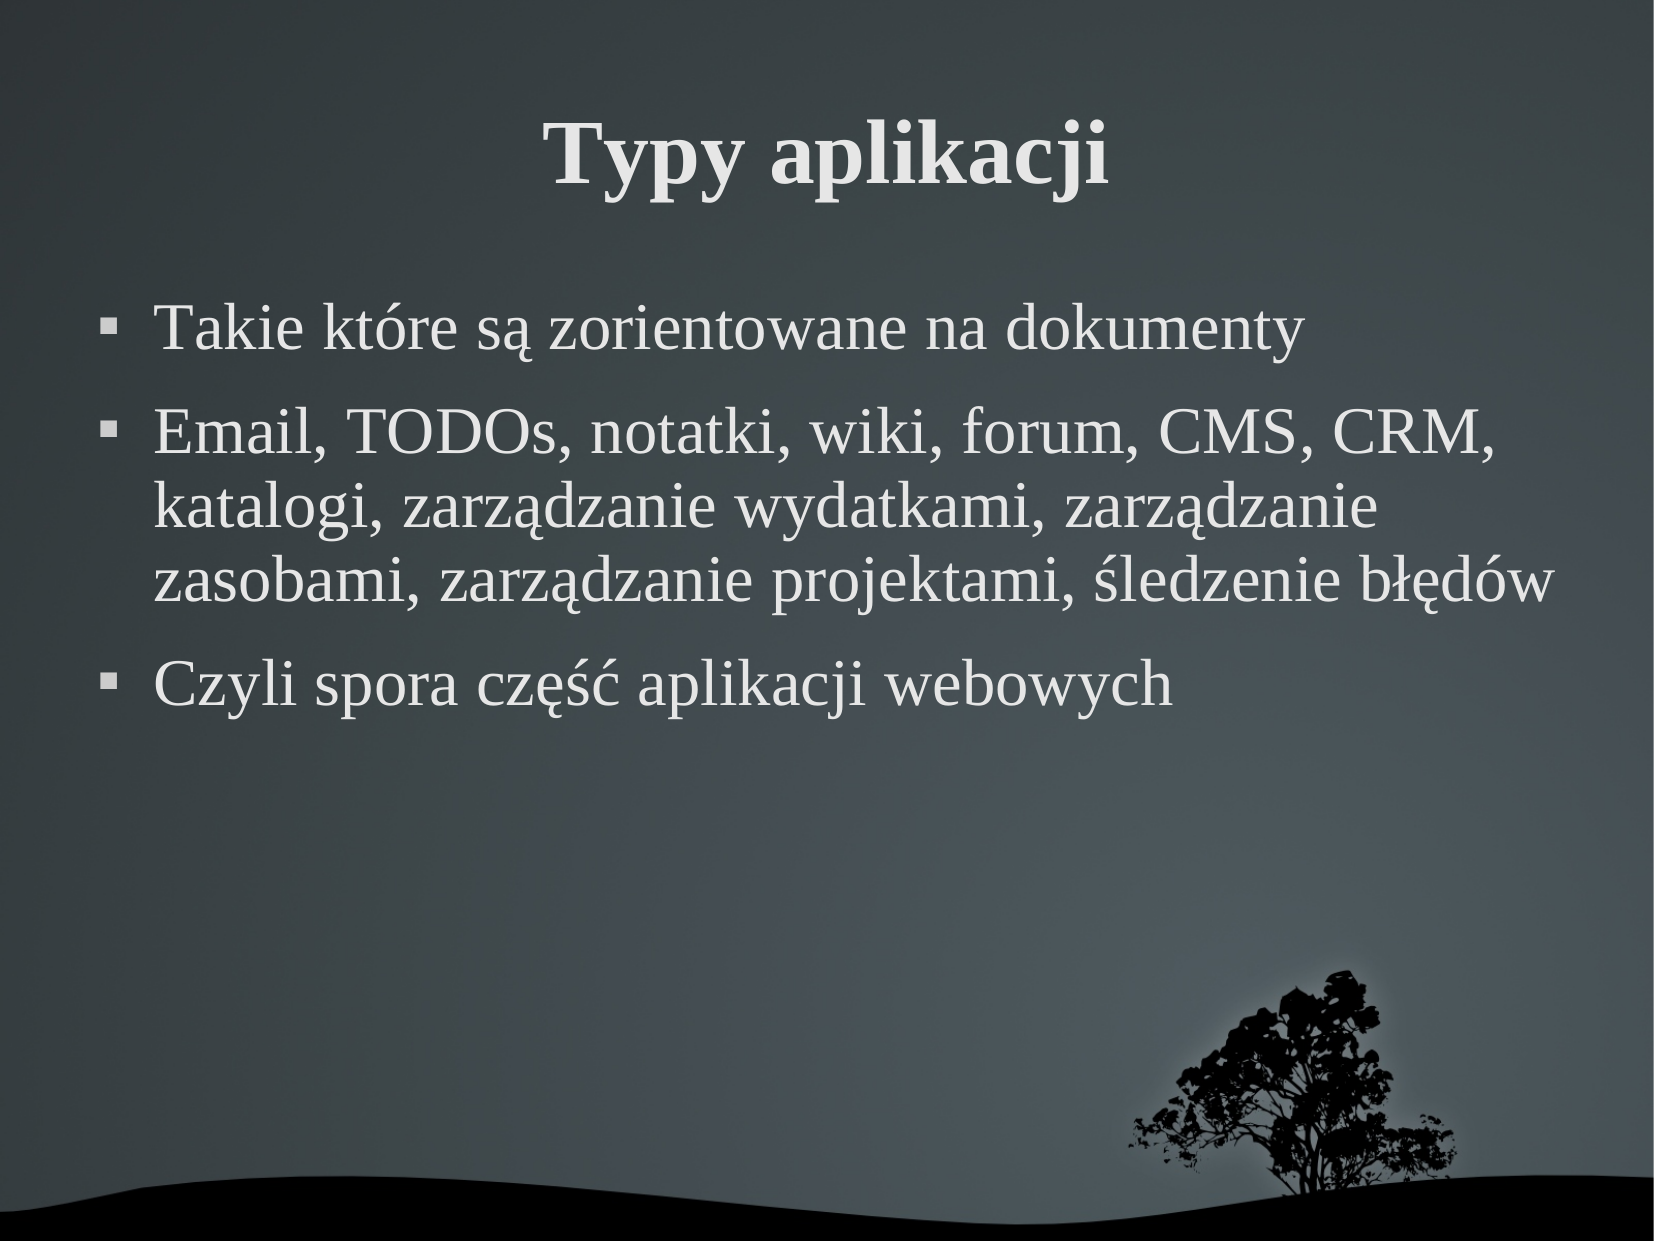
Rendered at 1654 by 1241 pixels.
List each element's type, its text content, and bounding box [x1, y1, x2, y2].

title Typy aplikacji [82, 56, 1571, 250]
picture [0, 0, 1654, 1241]
list Takie które są zorientowane na dokumenty Email, TODOs, notatki, wiki, forum, CMS, CRM, katalogi, zarządzanie wydatkami, zarządzanie zasobami, zarządzanie projektami, śledzenie błędów Czyli spora część aplikacji webowych [82, 290, 1571, 1094]
